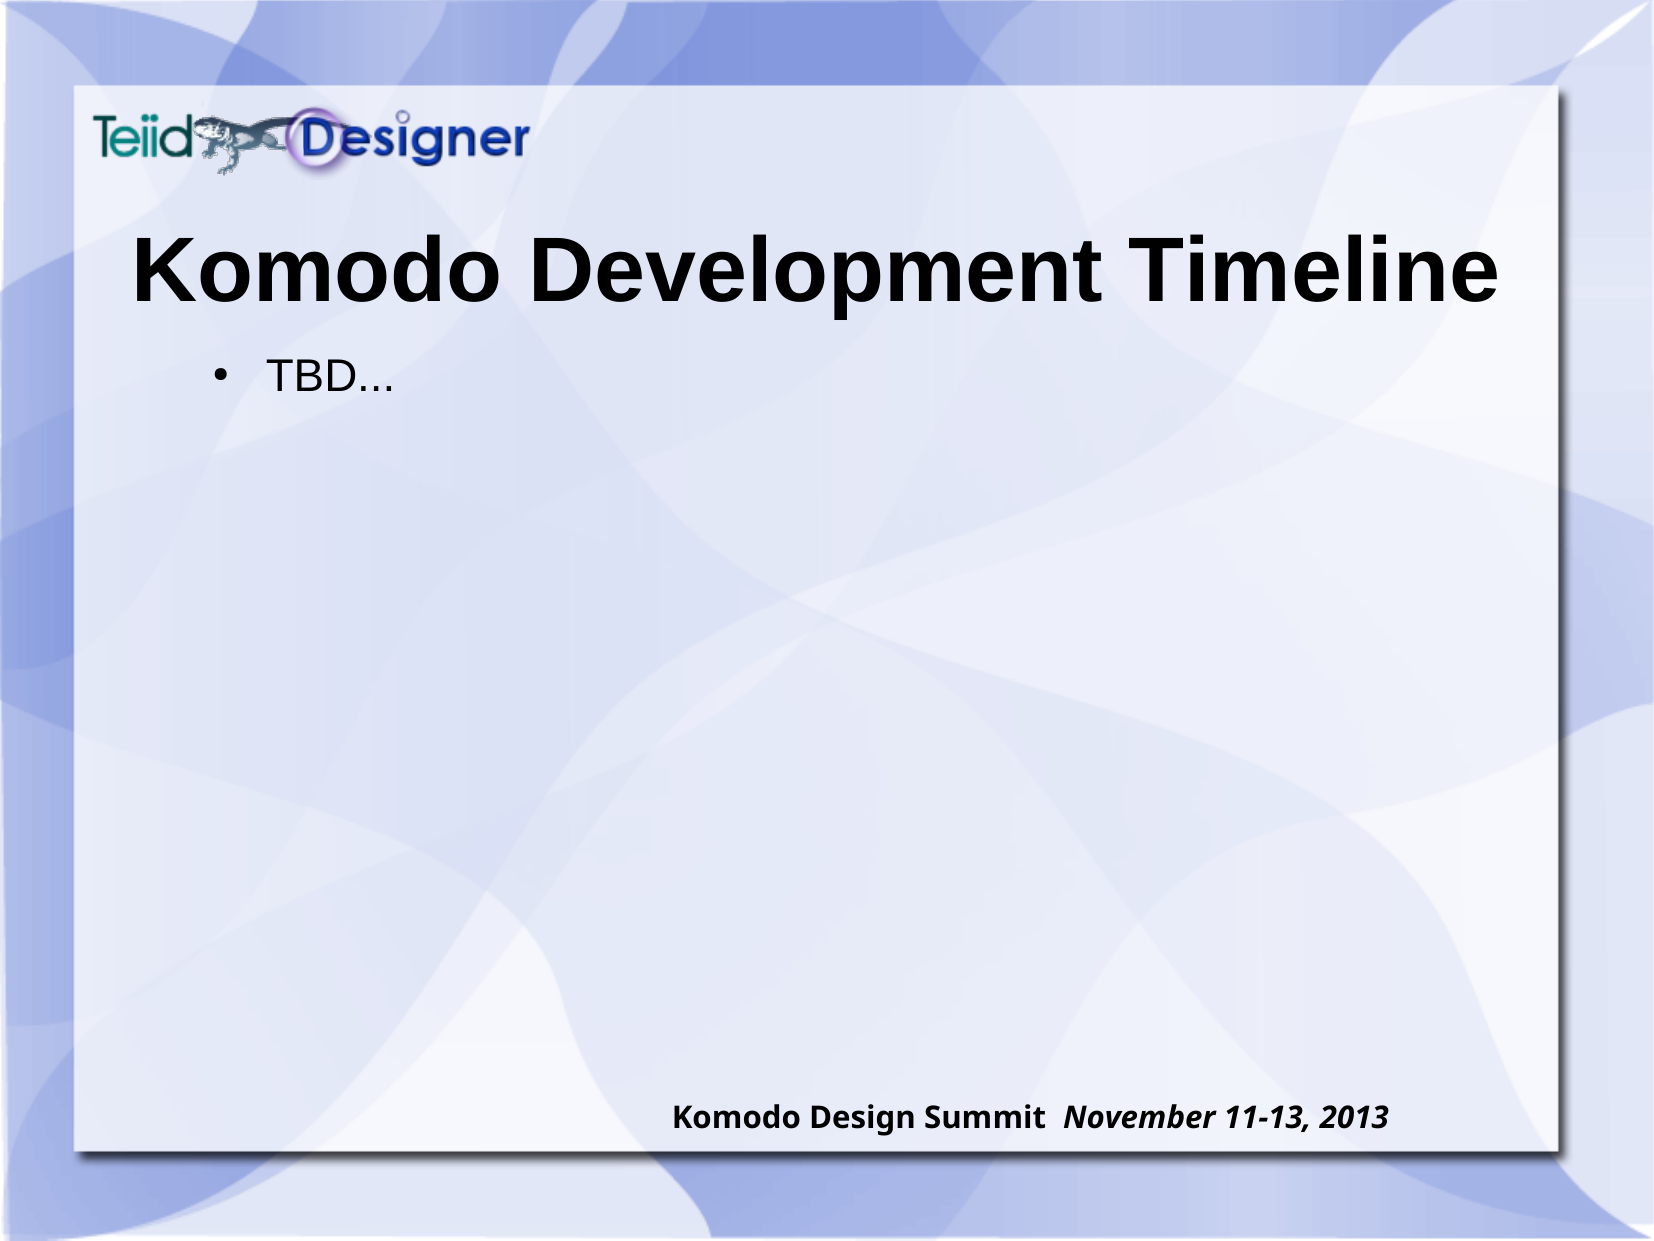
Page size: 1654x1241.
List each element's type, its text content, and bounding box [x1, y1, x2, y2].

text_box TBD... [195, 349, 1471, 946]
picture [0, 0, 1654, 1241]
title Komodo Development Timeline [90, 210, 1543, 331]
